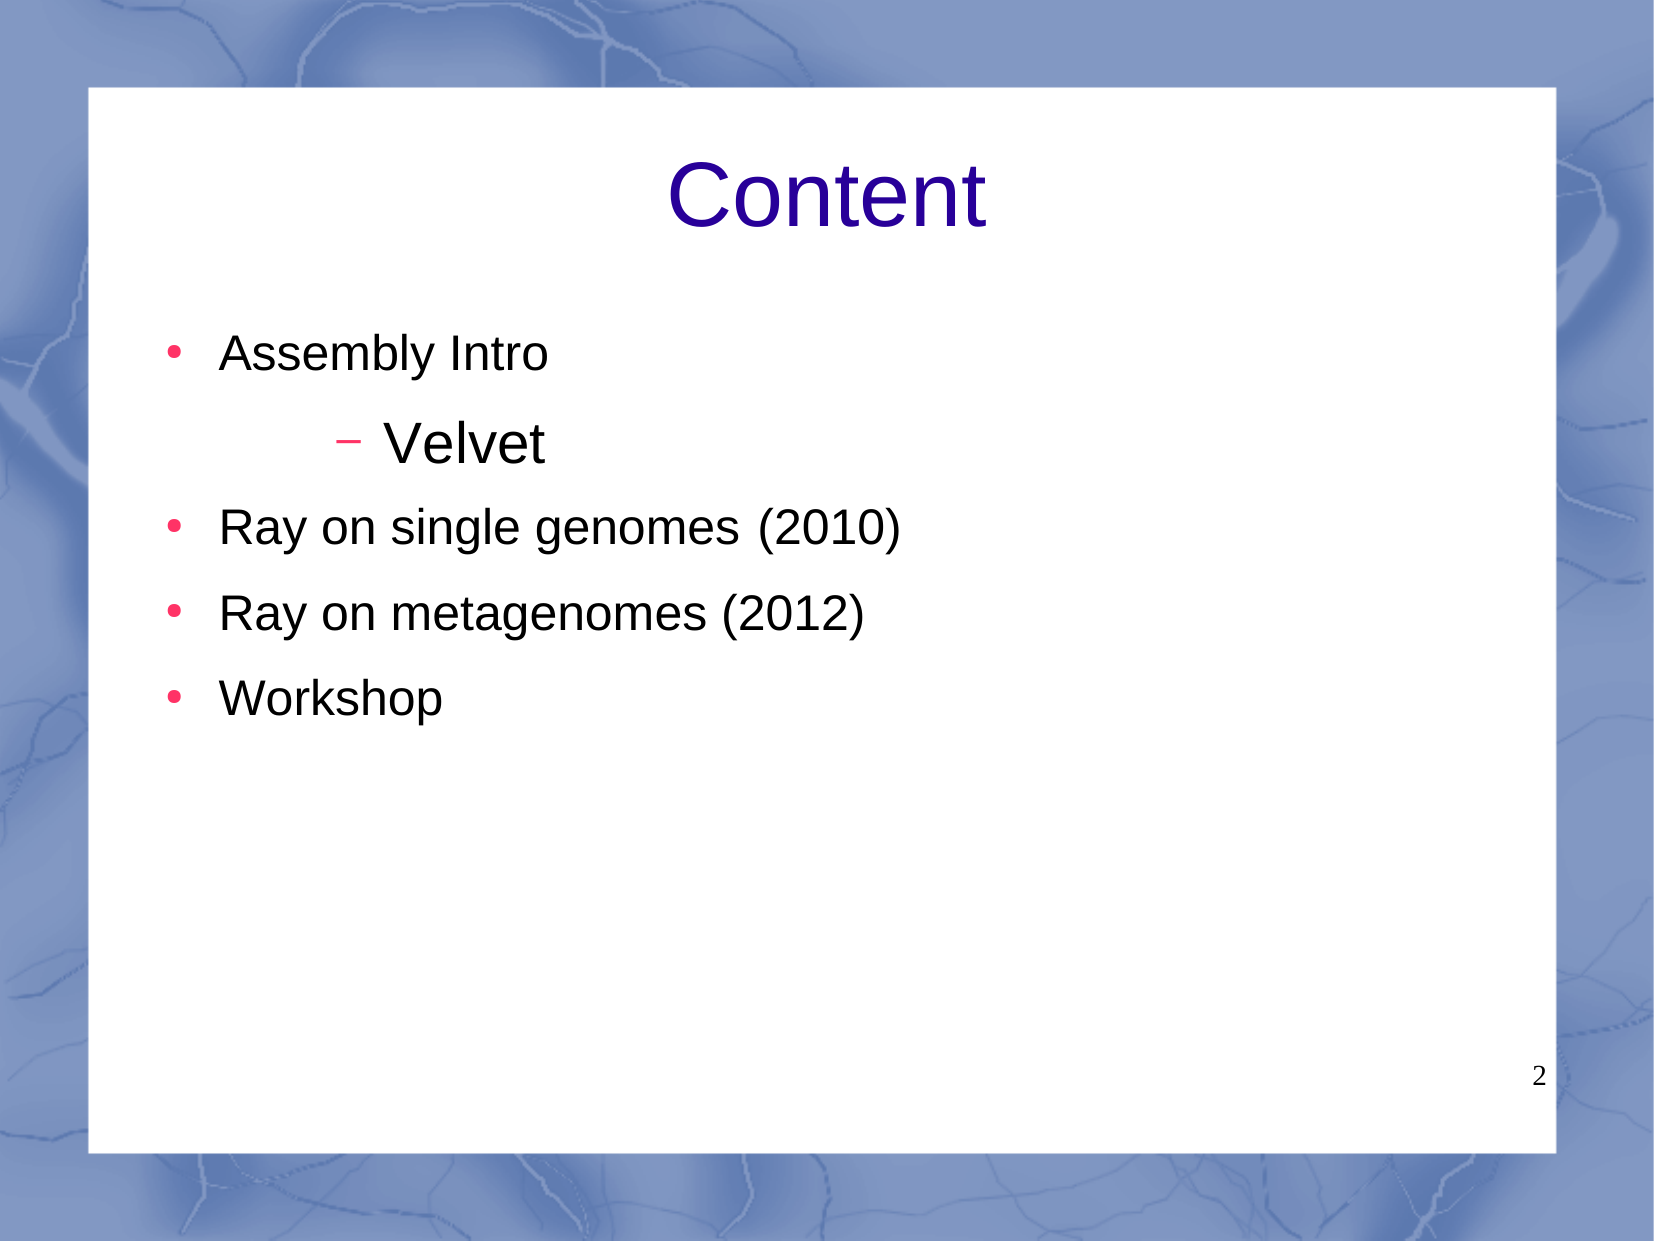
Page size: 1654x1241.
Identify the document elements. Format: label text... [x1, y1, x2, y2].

picture [0, 0, 1654, 1241]
title Content [118, 90, 1536, 298]
list Assembly Intro Velvet Ray on single genomes (2010) Ray on metagenomes (2012) Workshop [147, 325, 1506, 1045]
